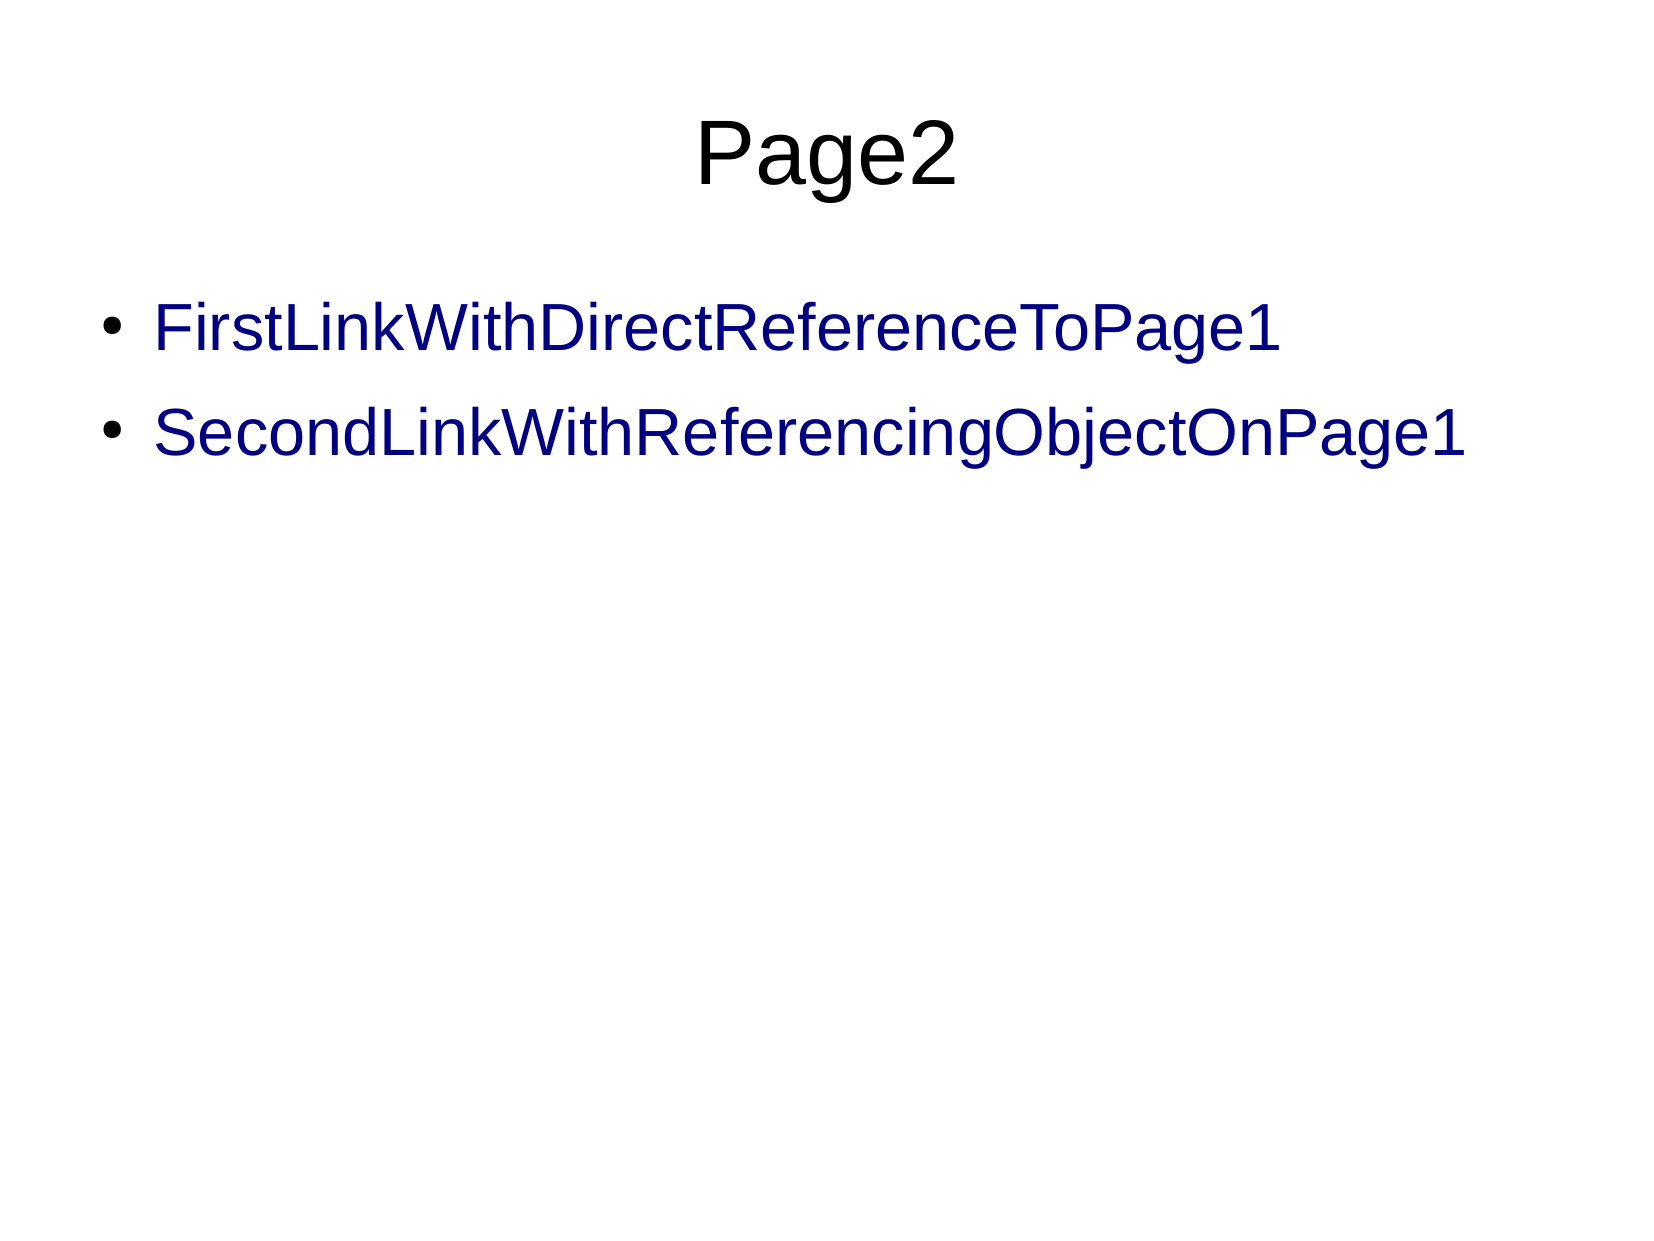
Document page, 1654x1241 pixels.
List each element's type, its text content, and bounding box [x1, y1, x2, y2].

title Page2 [82, 49, 1571, 257]
list FirstLinkWithDirectReferenceToPage1 SecondLinkWithReferencingObjectOnPage1 [82, 290, 1571, 1010]
